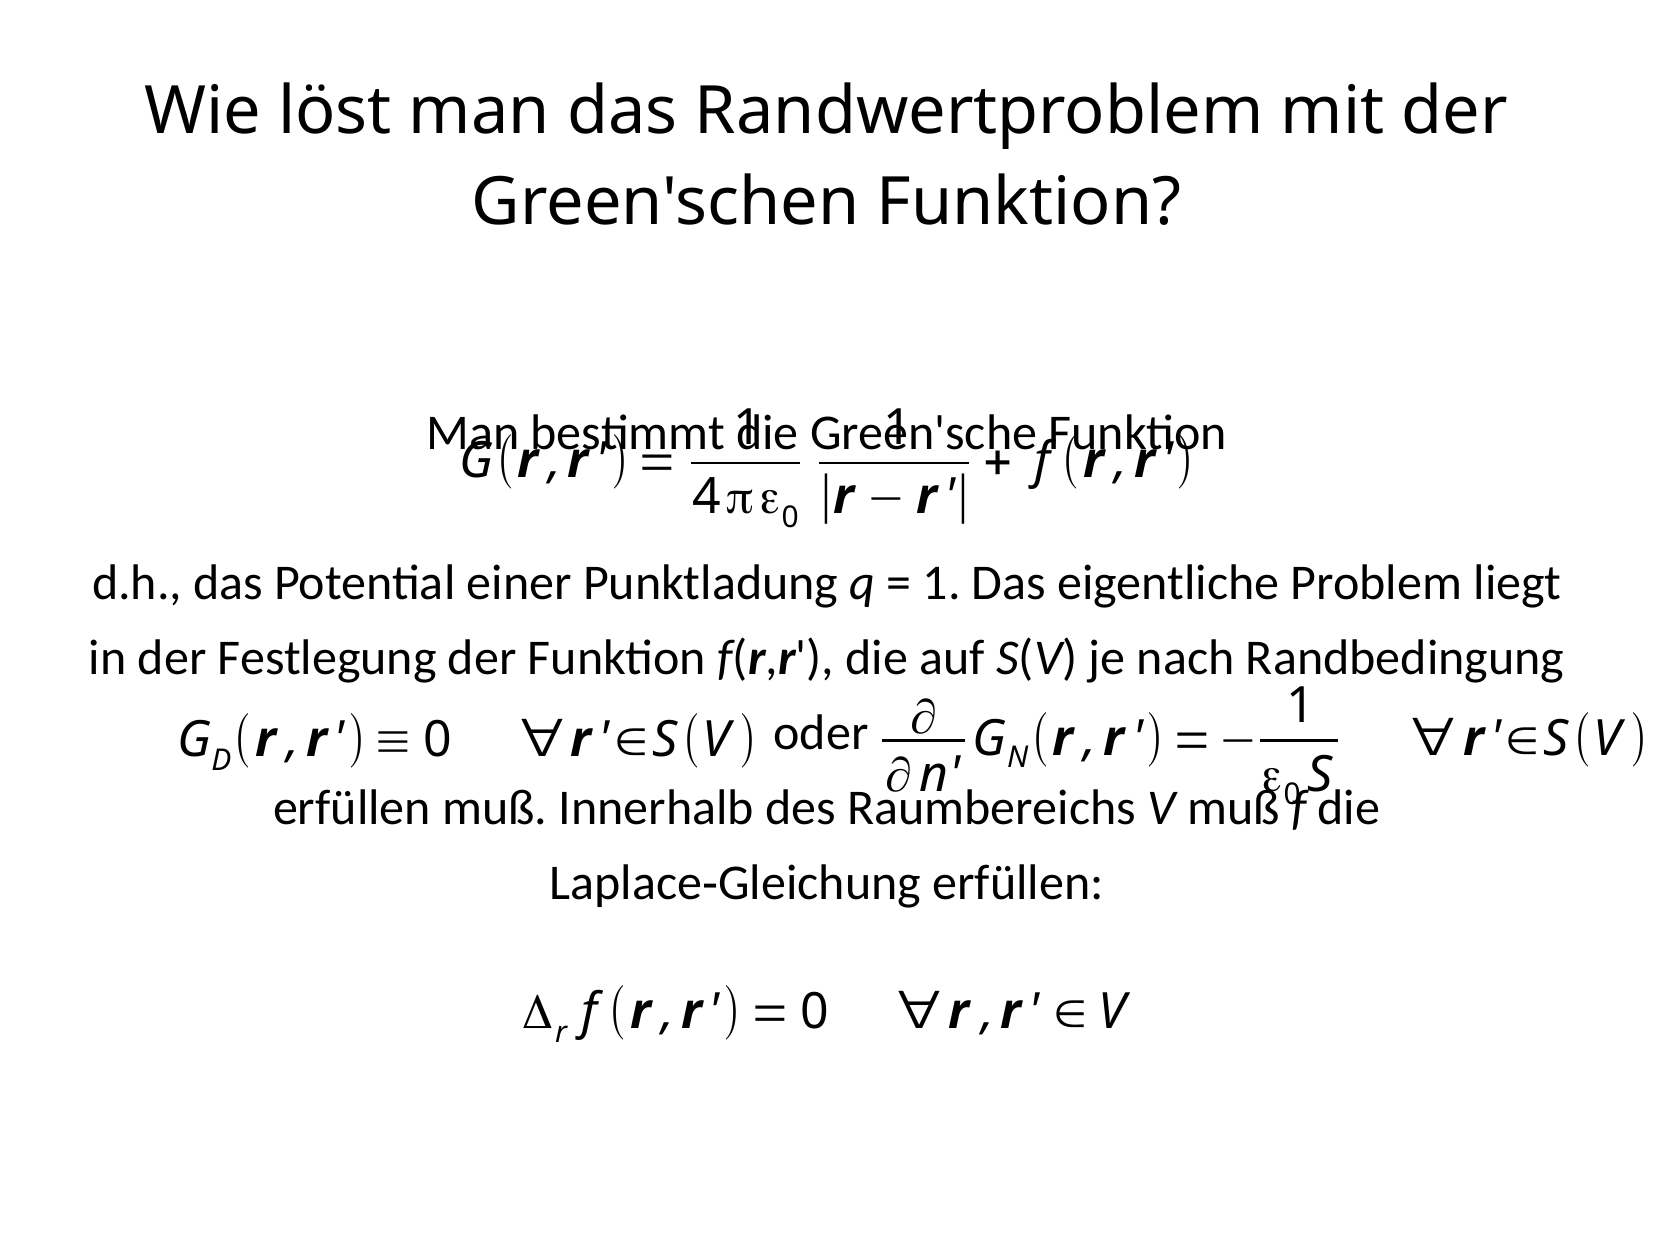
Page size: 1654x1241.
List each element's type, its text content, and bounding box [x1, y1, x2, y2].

subtitle Man bestimmt die Green'sche Funktion d.h., das Potential einer Punktladung q = 1. Das eigentliche Problem liegt in der Festlegung der Funktion f(r,r'), die auf S(V) je nach Randbedingung oder erfüllen muß. Innerhalb des Raumbereichs V muß f die Laplace‑Gleichung erfüllen: [82, 290, 1571, 1010]
chart [514, 981, 1140, 1051]
chart [874, 675, 1654, 813]
chart [453, 397, 1200, 536]
title Wie löst man das Randwertproblem mit der Green'schen Funktion? [82, 49, 1571, 257]
chart [170, 709, 763, 779]
